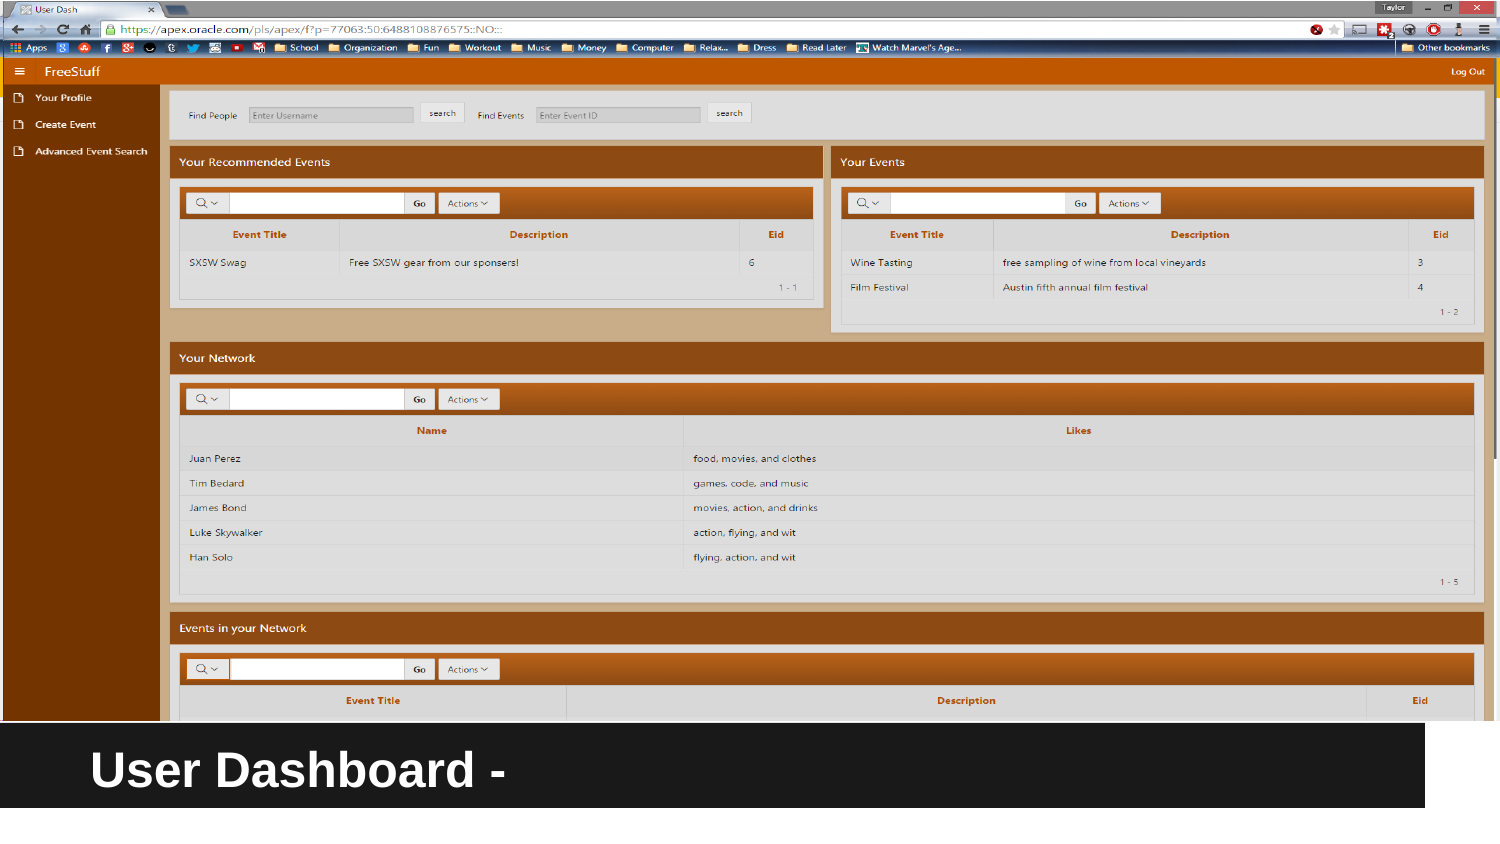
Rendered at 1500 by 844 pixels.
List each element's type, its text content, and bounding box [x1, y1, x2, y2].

list User Dashboard - [75, 724, 1425, 811]
picture [0, 1, 1500, 721]
